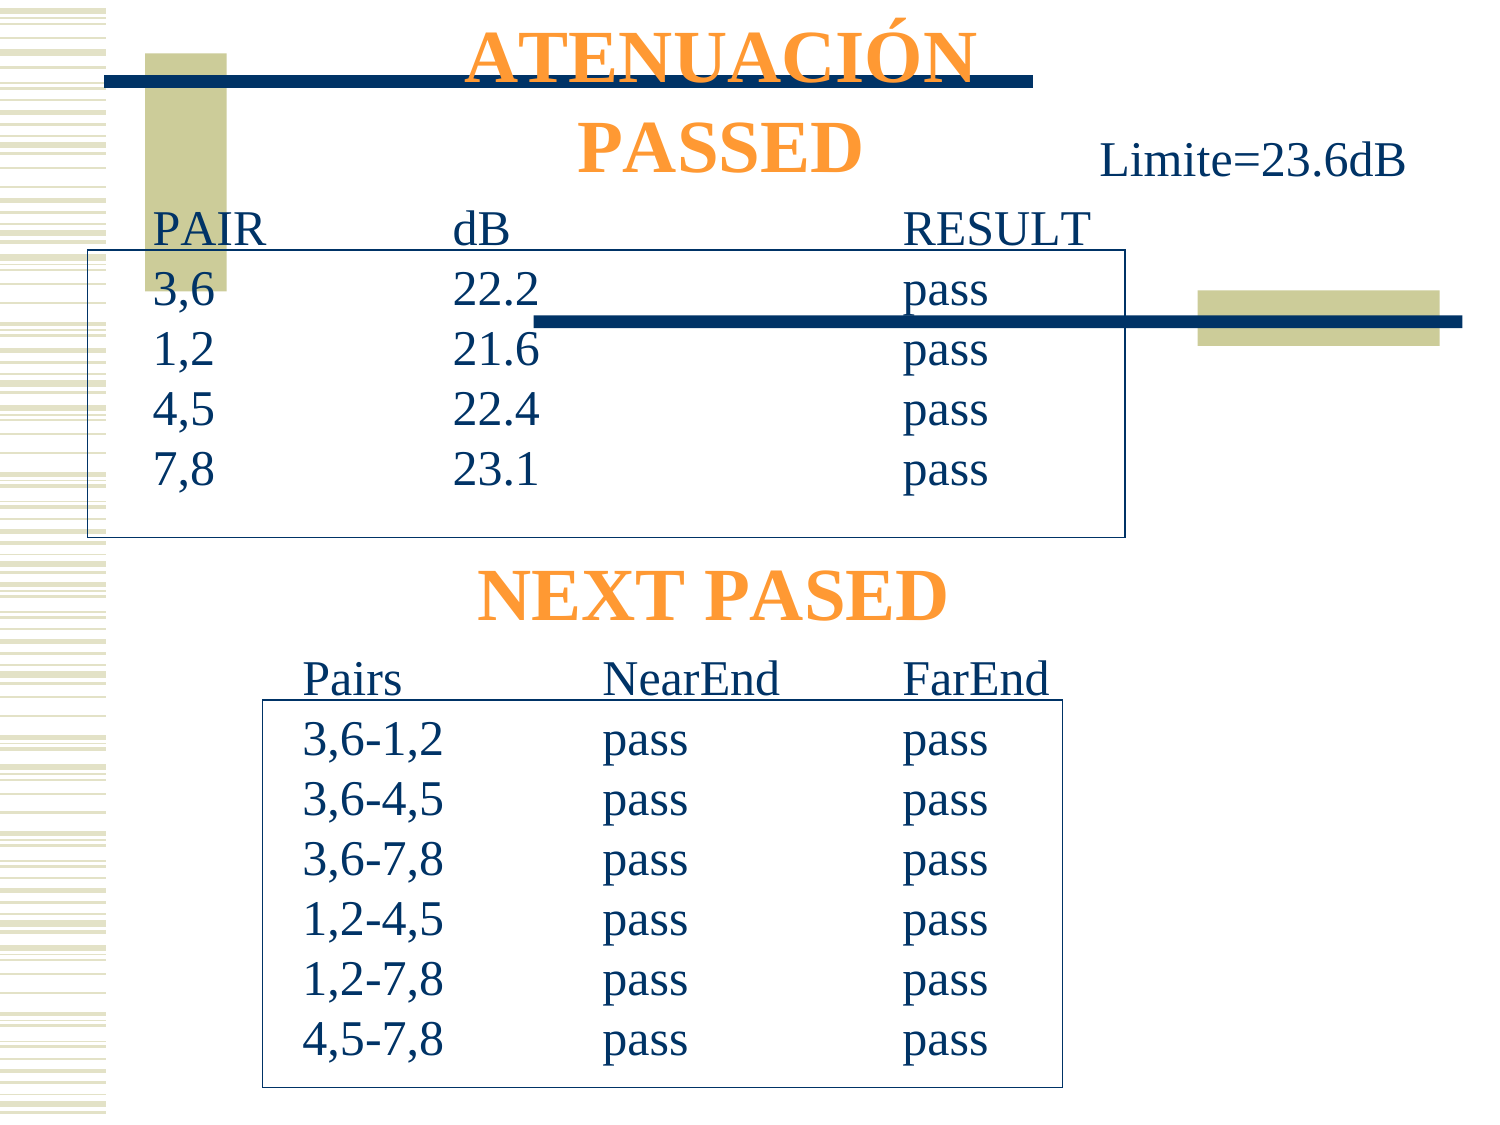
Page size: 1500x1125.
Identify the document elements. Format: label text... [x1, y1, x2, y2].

text_box PAIR dB RESULT 3,6 22.2 pass 1,2 21.6 pass 4,5 22.4 pass 7,8 23.1 pass [137, 187, 1107, 503]
text_box NEXT PASED [462, 537, 966, 637]
text_box Pairs NearEnd FarEnd 3,6-1,2 pass pass 3,6-4,5 pass pass 3,6-7,8 pass pass 1,2-4,5 pass pass 1,2-7,8 pass pass 4,5-7,8 pass pass [287, 701, 1062, 1073]
text_box Limite=23.6dB [1084, 119, 1423, 195]
text_box ATENUACIÓN PASSED [449, 0, 993, 187]
text_box Pairs NearEnd FarEnd 3,6-1,2 pass pass 3,6-4,5 pass pass 3,6-7,8 pass pass 1,2-4,5 pass pass 1,2-7,8 pass pass 4,5-7,8 pass pass [287, 637, 1065, 1073]
